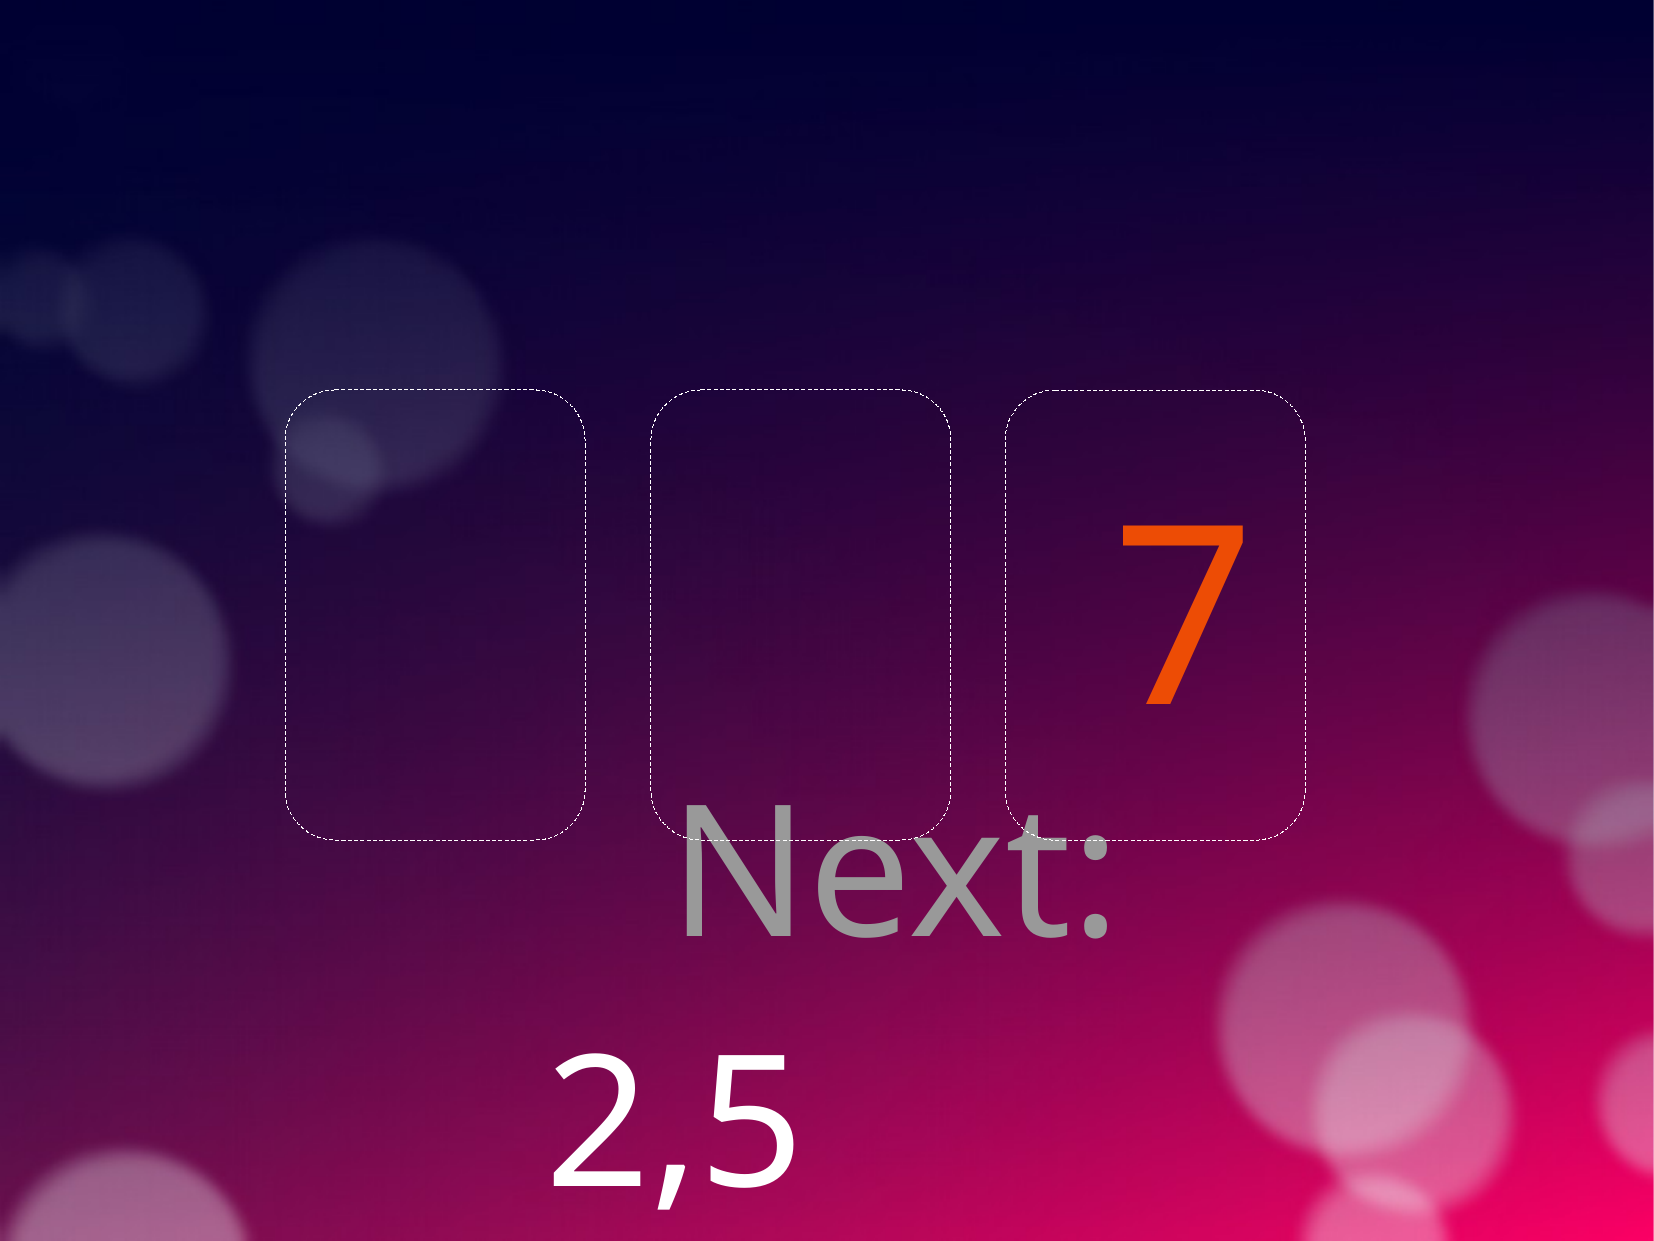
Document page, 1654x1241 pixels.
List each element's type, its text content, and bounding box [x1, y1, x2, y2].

picture [0, 0, 1654, 1241]
title Next: 2,5 [510, 839, 1366, 1141]
title 7 [894, 360, 1270, 856]
